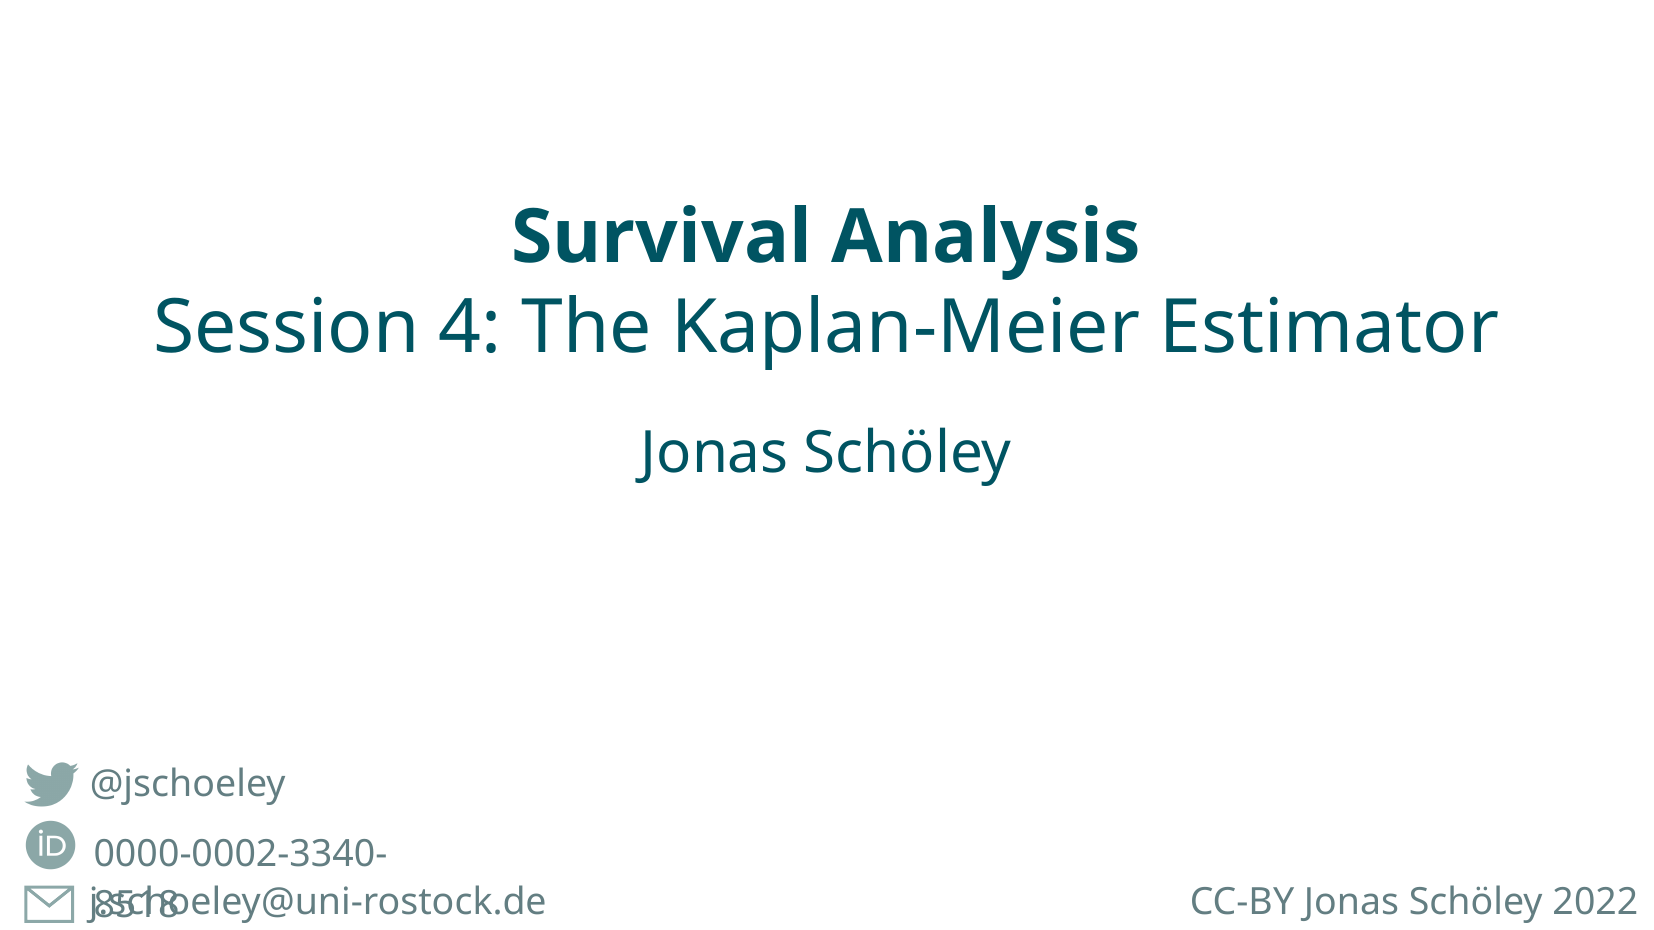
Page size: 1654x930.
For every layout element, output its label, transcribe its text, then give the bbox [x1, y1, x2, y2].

subtitle Jonas Schöley [56, 398, 1597, 543]
text_box CC-BY Jonas Schöley 2022 [1174, 854, 1653, 930]
text_box j.schoeley@uni-rostock.de [46, 854, 590, 930]
text_box 0000-0002-3340-8518 [78, 818, 485, 878]
picture [25, 827, 76, 871]
title Survival Analysis Session 4: The Kaplan-Meier Estimator [56, 198, 1597, 390]
picture [23, 878, 76, 930]
text_box @jschoeley [0, 736, 460, 827]
